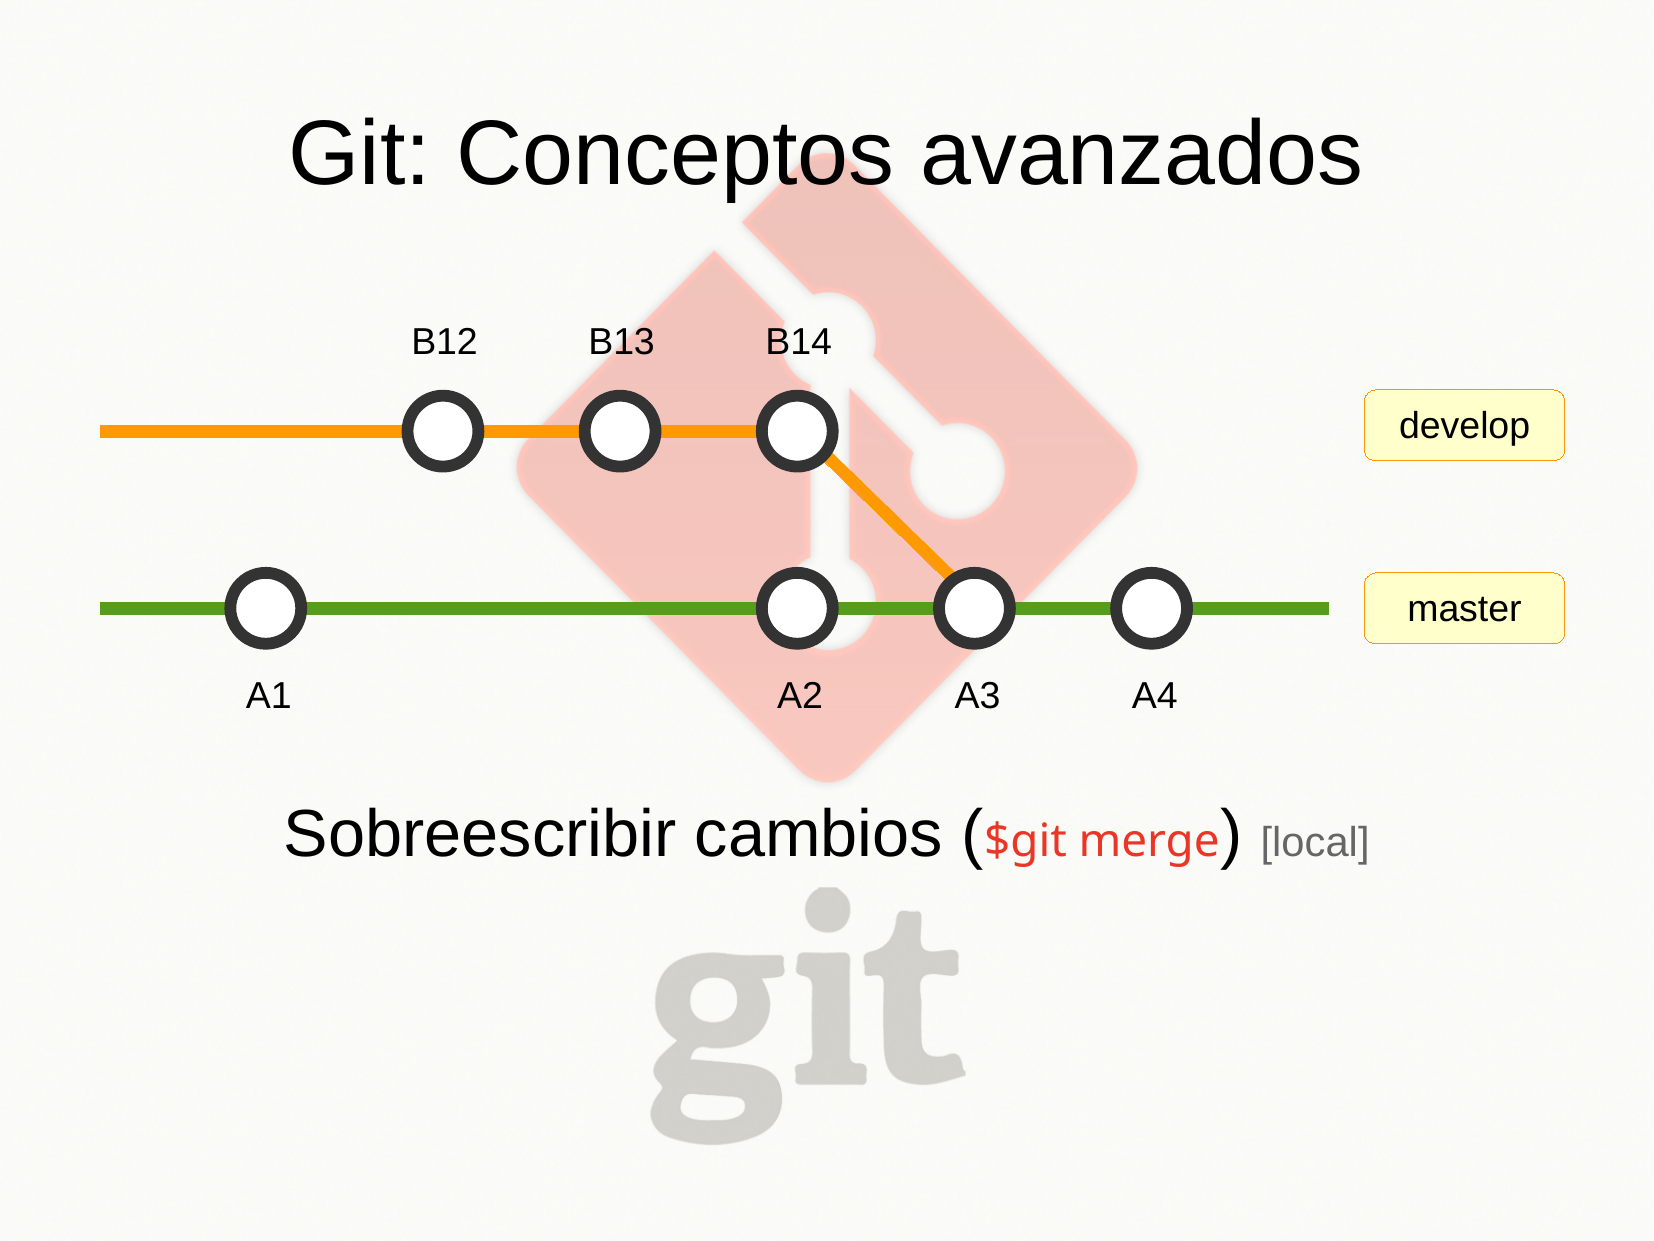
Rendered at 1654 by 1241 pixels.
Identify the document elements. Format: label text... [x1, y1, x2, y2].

subtitle Sobreescribir cambios ($git merge) [local] [82, 473, 1571, 1193]
text_box develop [1364, 389, 1565, 461]
text_box A3 [939, 667, 1016, 725]
text_box A4 [1117, 667, 1193, 725]
title Git: Conceptos avanzados [82, 49, 1571, 257]
text_box A2 [762, 667, 838, 725]
text_box A1 [231, 667, 307, 725]
text_box master [1364, 572, 1565, 644]
text_box [100, 395, 1329, 644]
picture [0, 0, 1654, 1241]
text_box B12 [396, 312, 493, 370]
text_box B13 [573, 312, 670, 370]
text_box B14 [750, 312, 848, 370]
